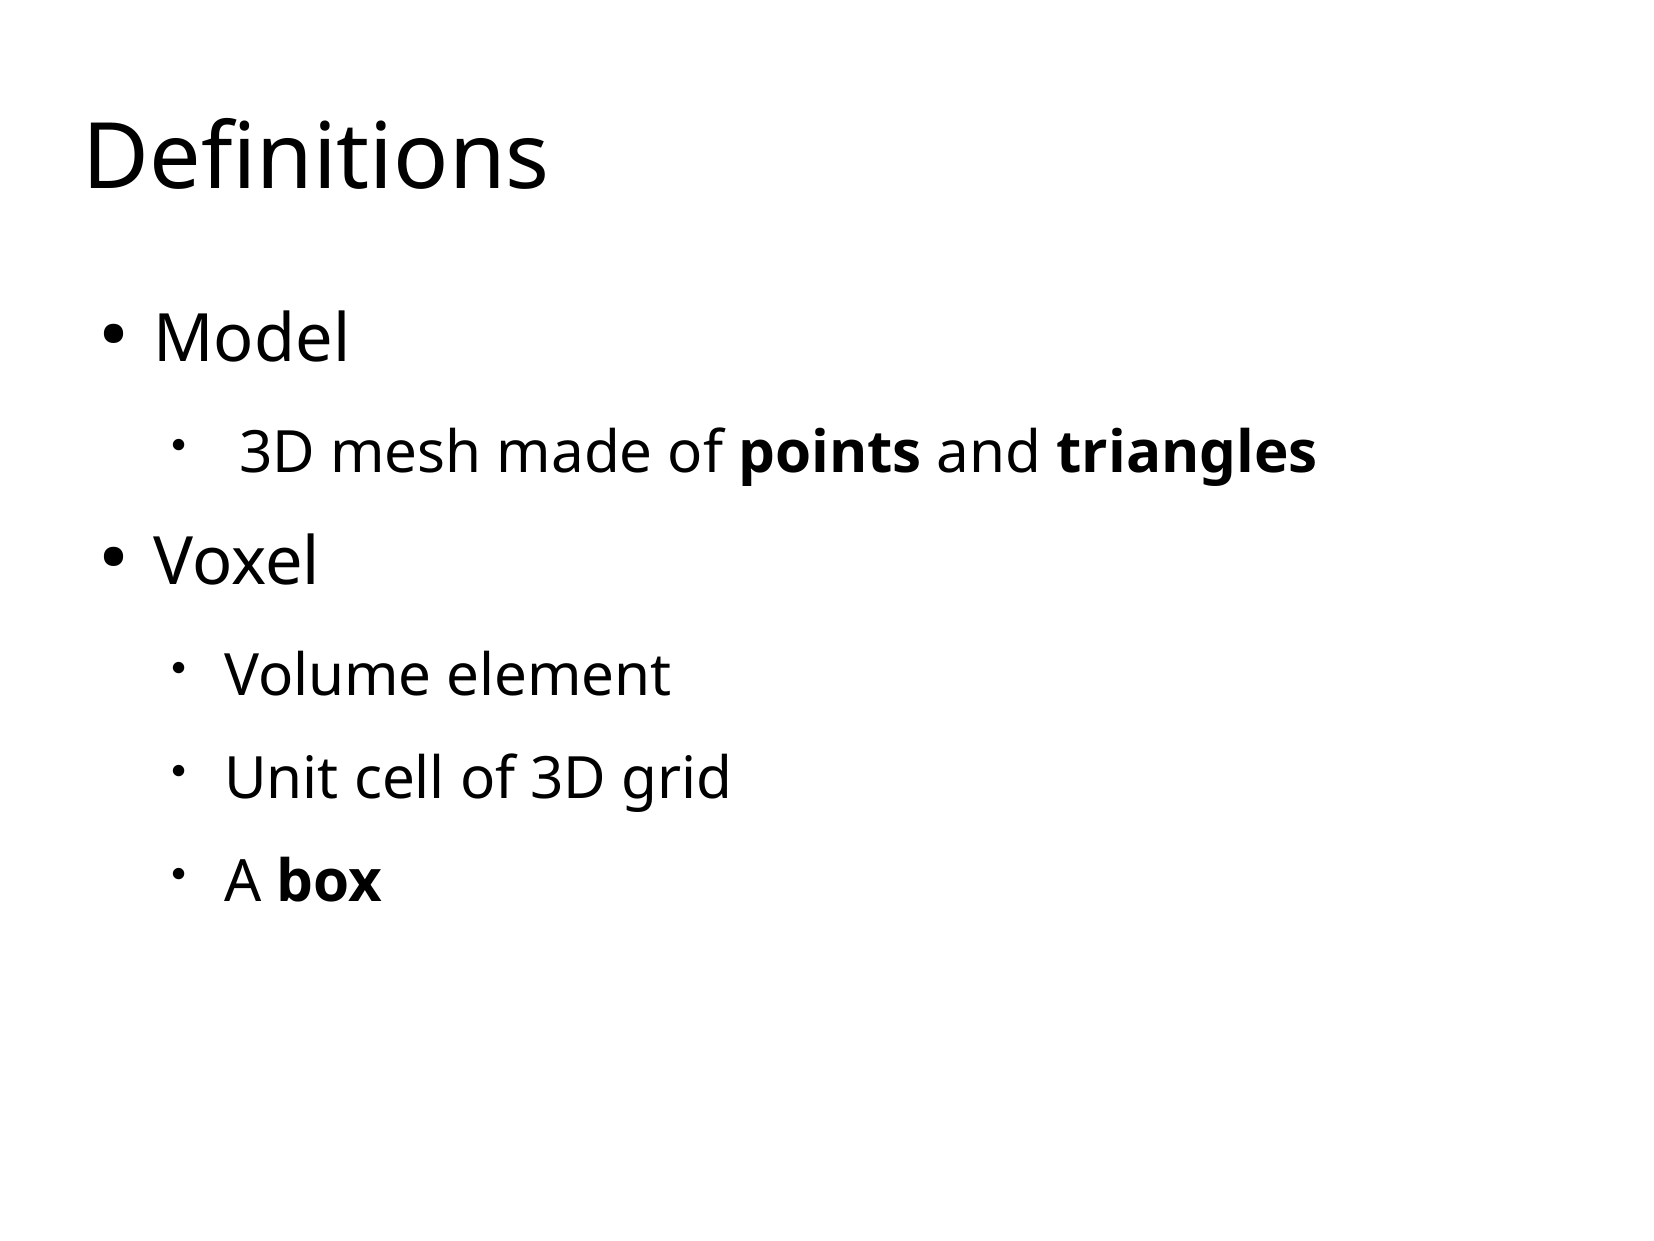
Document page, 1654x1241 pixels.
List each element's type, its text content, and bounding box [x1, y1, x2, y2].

list Model 3D mesh made of points and triangles Voxel Volume element Unit cell of 3D grid A box [82, 290, 1571, 1010]
title Definitions [82, 49, 1571, 257]
